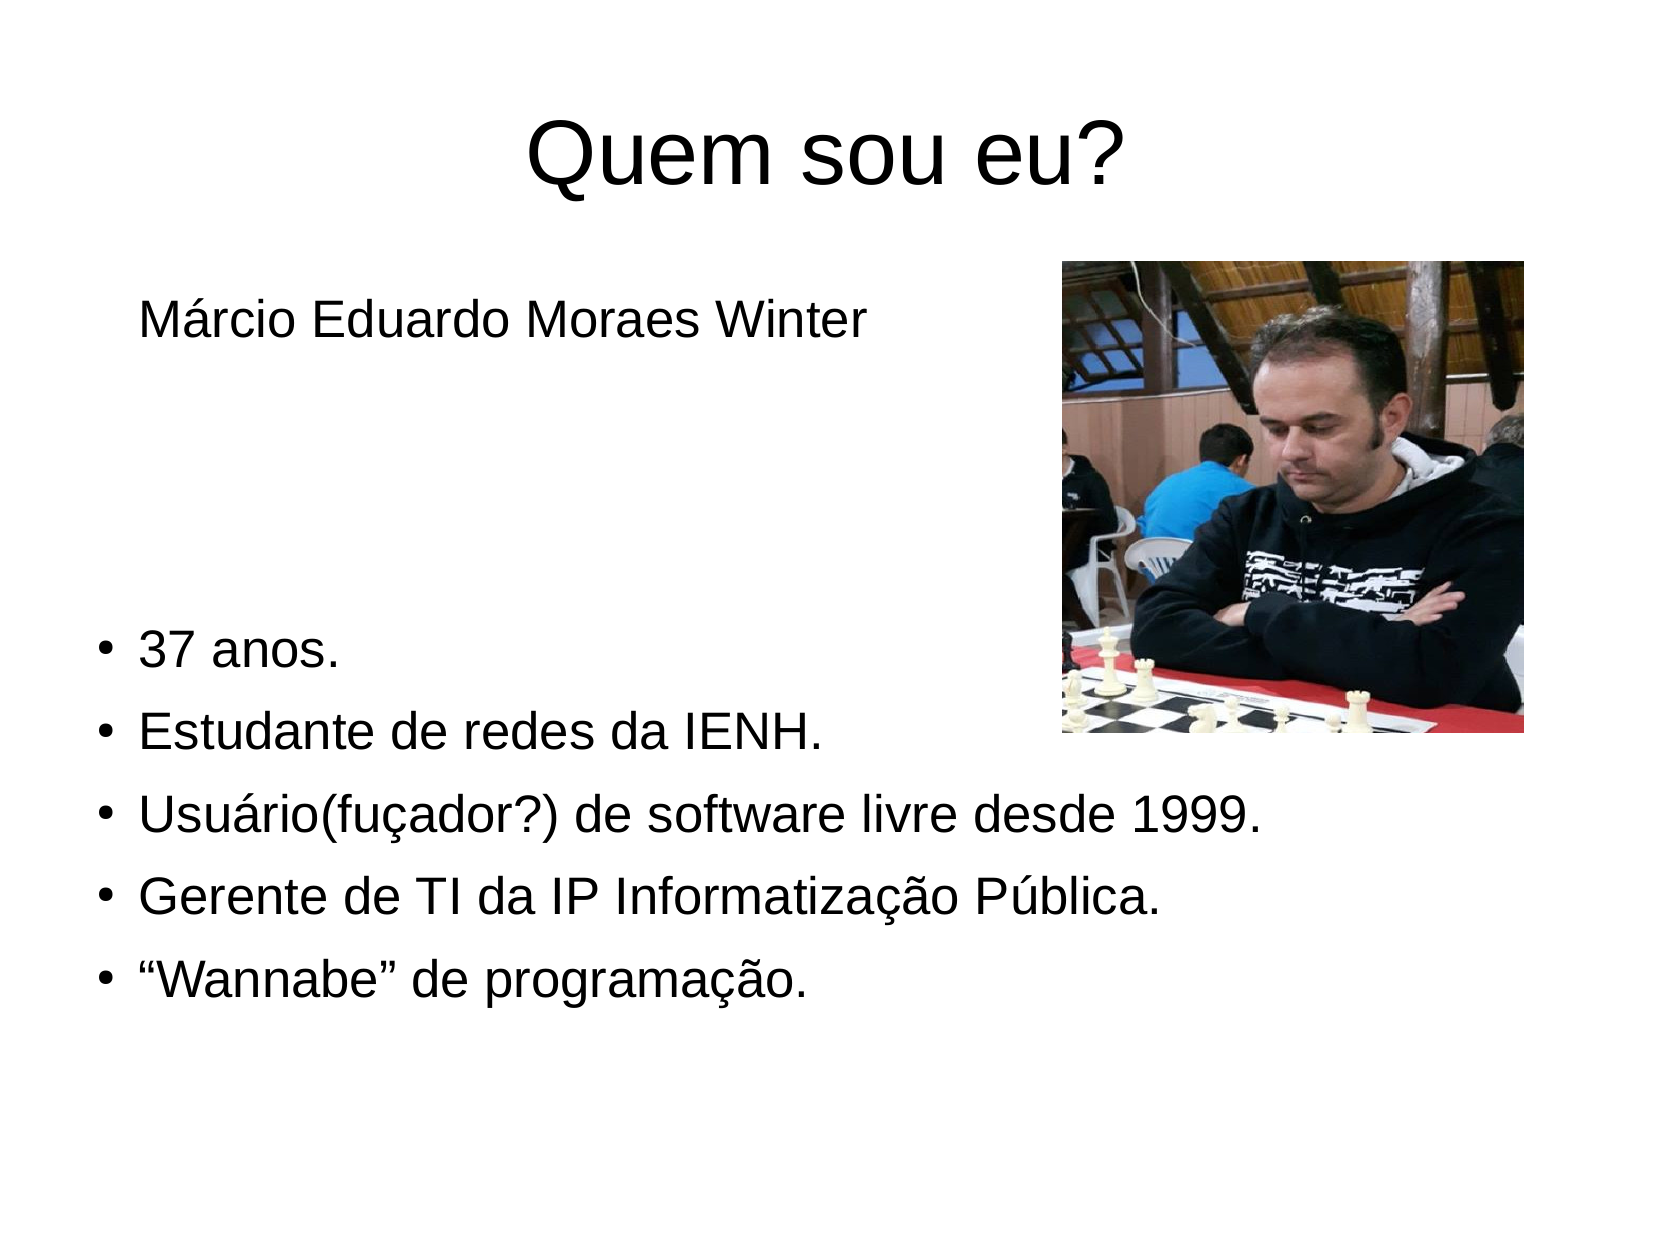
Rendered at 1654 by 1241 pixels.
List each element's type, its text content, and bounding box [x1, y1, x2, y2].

picture [1062, 261, 1524, 733]
list Márcio Eduardo Moraes Winter 37 anos. Estudante de redes da IENH. Usuário(fuçador?) de software livre desde 1999. Gerente de TI da IP Informatização Pública. “Wannabe” de programação. [82, 290, 1571, 1010]
title Quem sou eu? [82, 49, 1571, 257]
